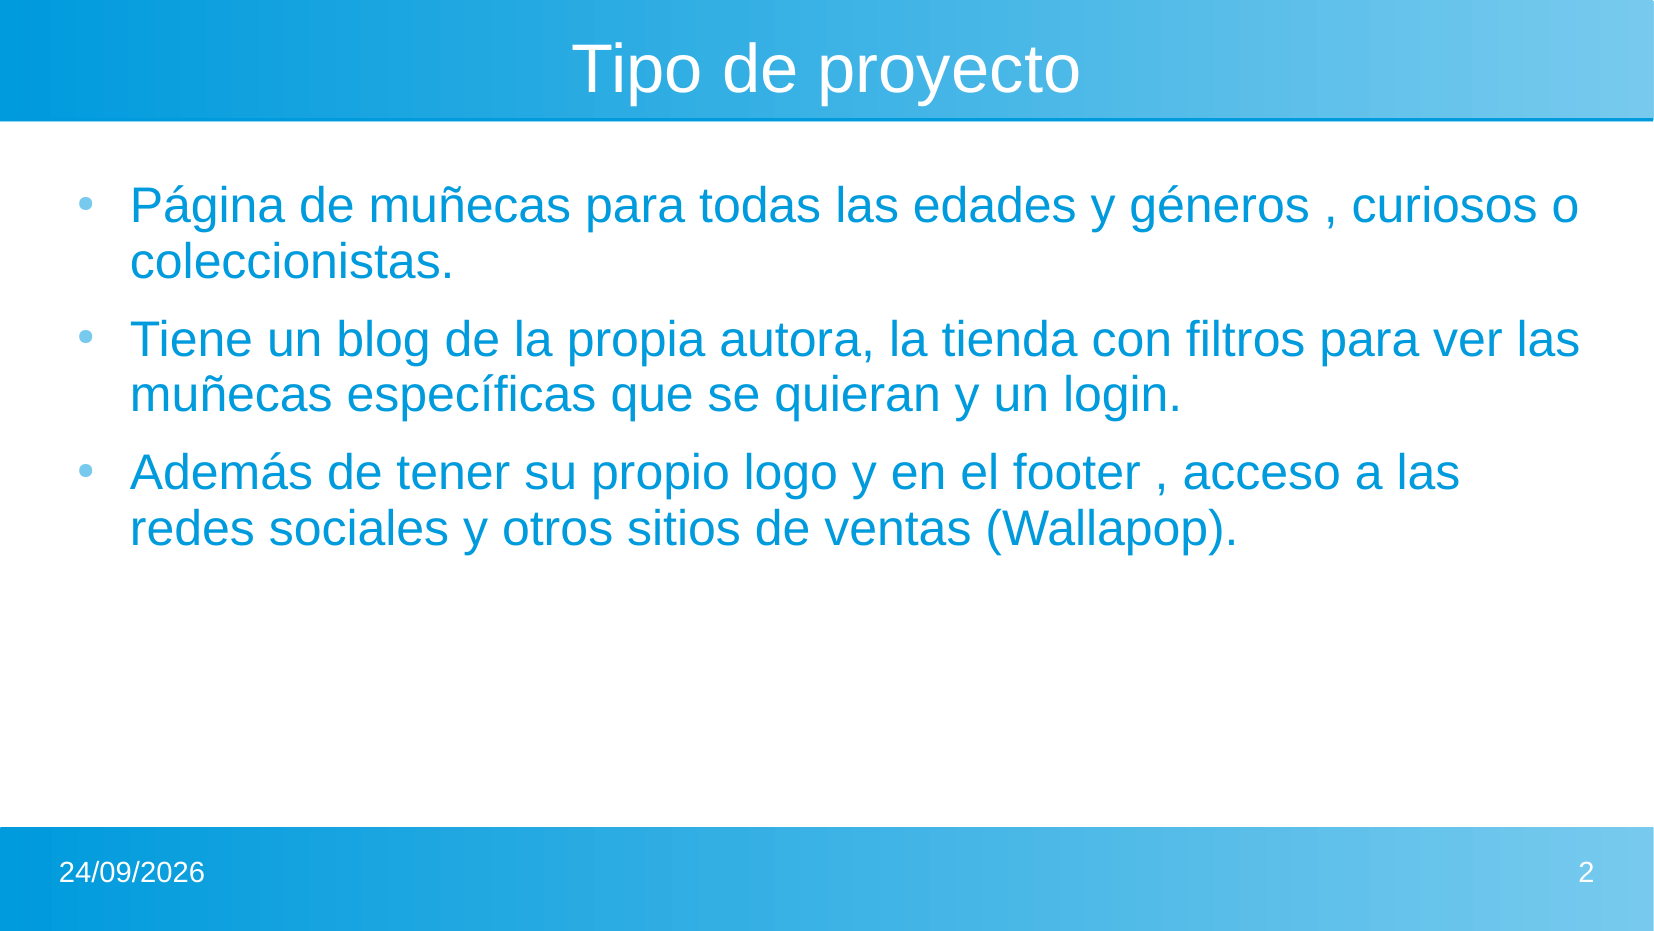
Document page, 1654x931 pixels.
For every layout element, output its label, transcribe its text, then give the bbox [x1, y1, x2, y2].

list Página de muñecas para todas las edades y géneros , curiosos o coleccionistas. Tiene un blog de la propia autora, la tienda con filtros para ver las muñecas específicas que se quieran y un login. Además de tener su propio logo y en el footer , acceso a las redes sociales y otros sitios de ventas (Wallapop). [59, 177, 1595, 768]
title Tipo de proyecto [59, 29, 1595, 108]
